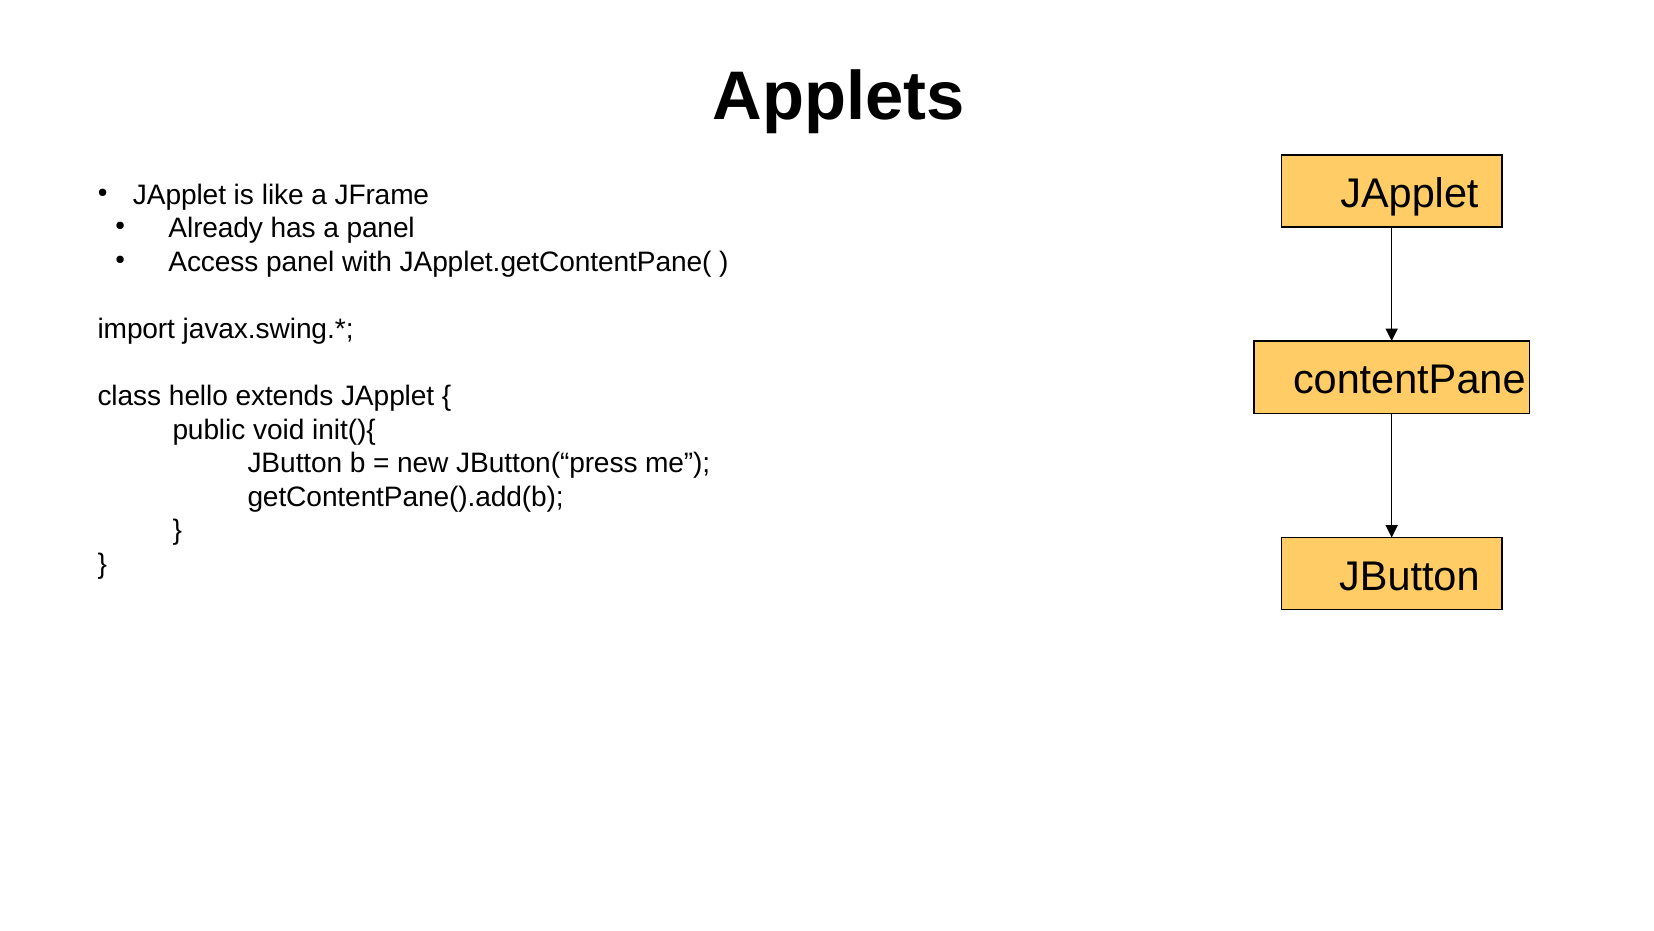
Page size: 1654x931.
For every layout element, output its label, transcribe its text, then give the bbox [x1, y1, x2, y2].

text_box JApplet [1281, 154, 1502, 228]
title Applets [82, 37, 1571, 147]
text_box JButton [1281, 537, 1502, 610]
text_box JApplet is like a JFrame Already has a panel Access panel with JApplet.getContentPane( ) import javax.swing.*; class hello extends JApplet { public void init(){ JButton b = new JButton(“press me”); getContentPane().add(b); } } [82, 168, 1538, 889]
text_box contentPane [1253, 340, 1530, 414]
